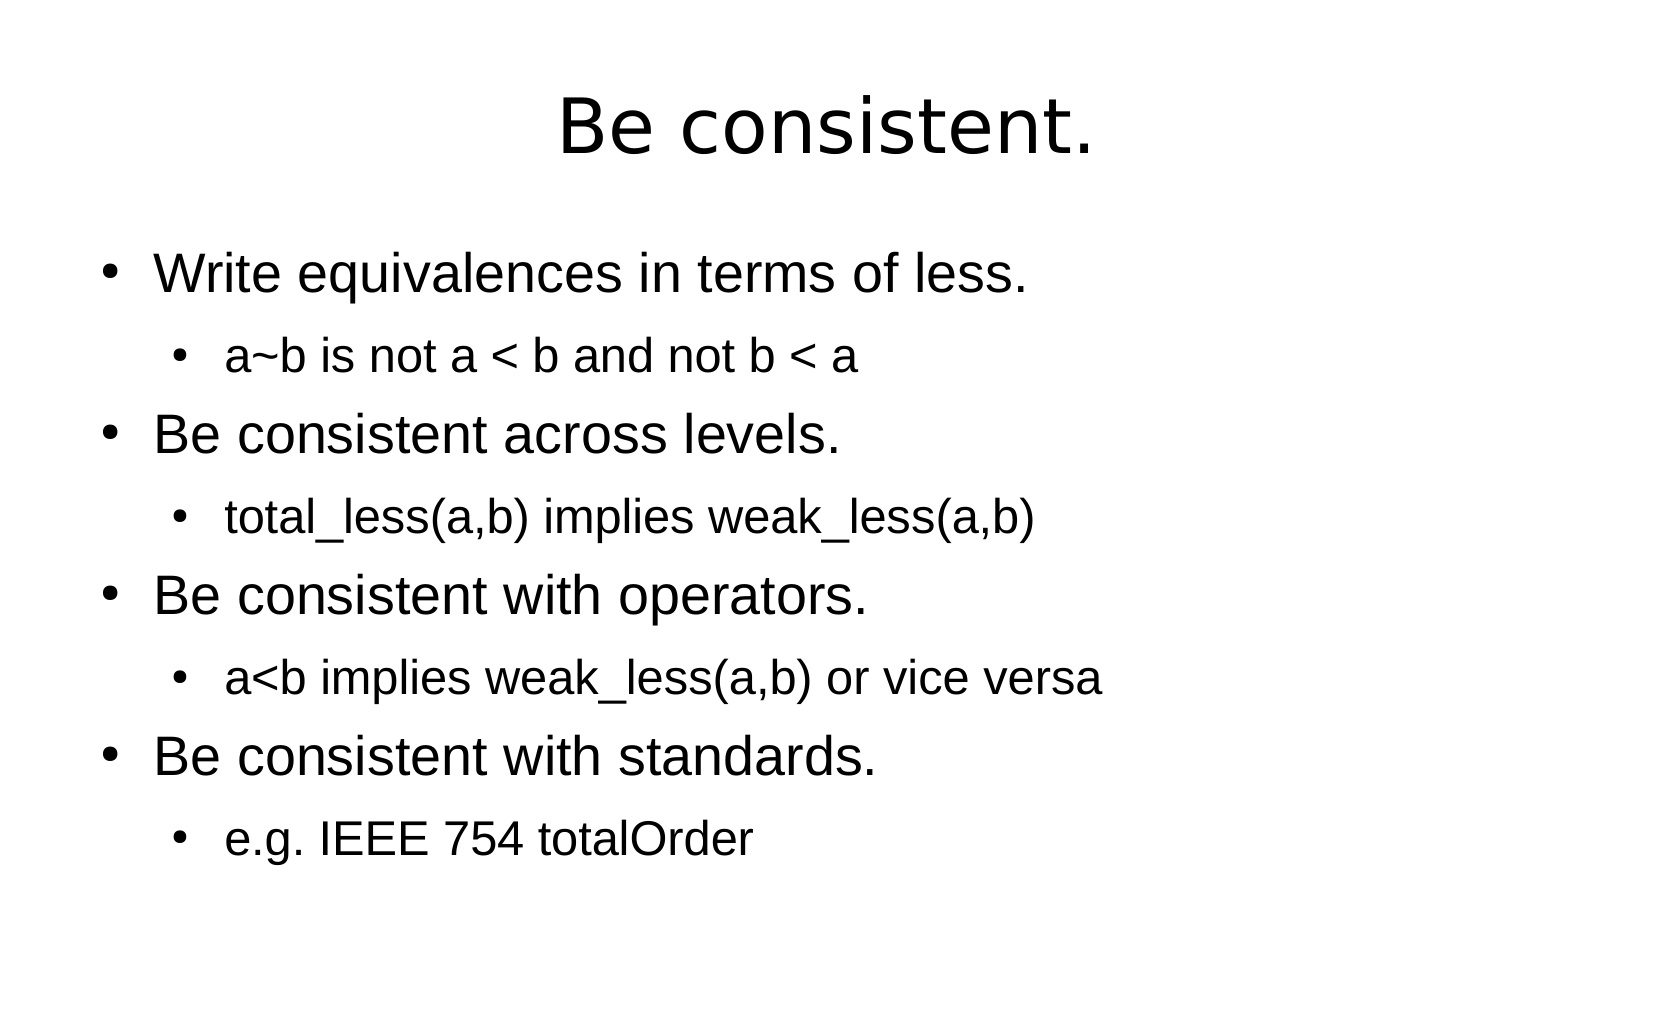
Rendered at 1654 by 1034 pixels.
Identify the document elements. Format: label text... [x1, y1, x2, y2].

list Write equivalences in terms of less. a~b is not a < b and not b < a Be consistent across levels. total_less(a,b) implies weak_less(a,b) Be consistent with operators. a<b implies weak_less(a,b) or vice versa Be consistent with standards. e.g. IEEE 754 totalOrder [82, 241, 1571, 864]
title Be consistent. [82, 41, 1571, 214]
